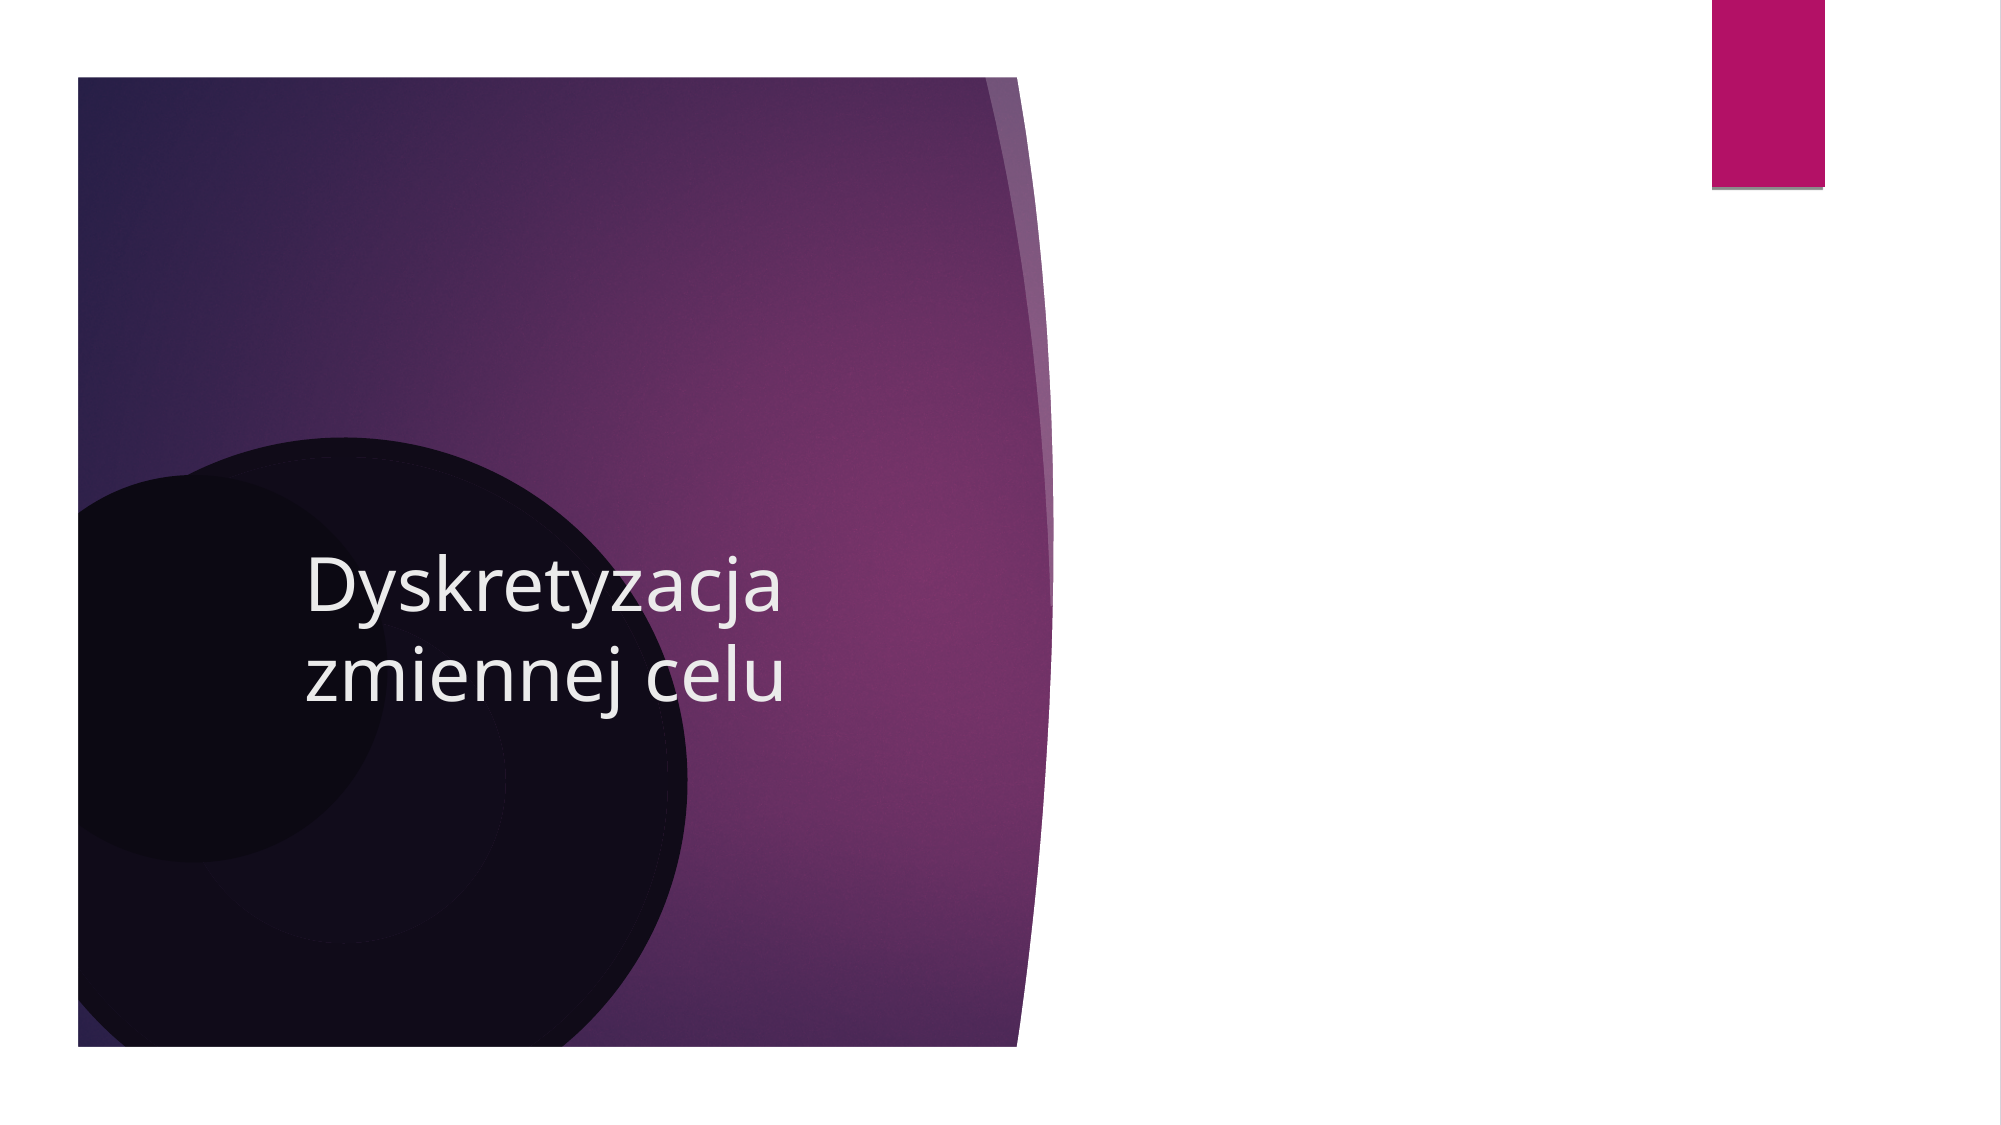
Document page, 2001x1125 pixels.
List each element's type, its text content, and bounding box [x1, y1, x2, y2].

title Dyskretyzacja zmiennej celu [281, 406, 867, 719]
